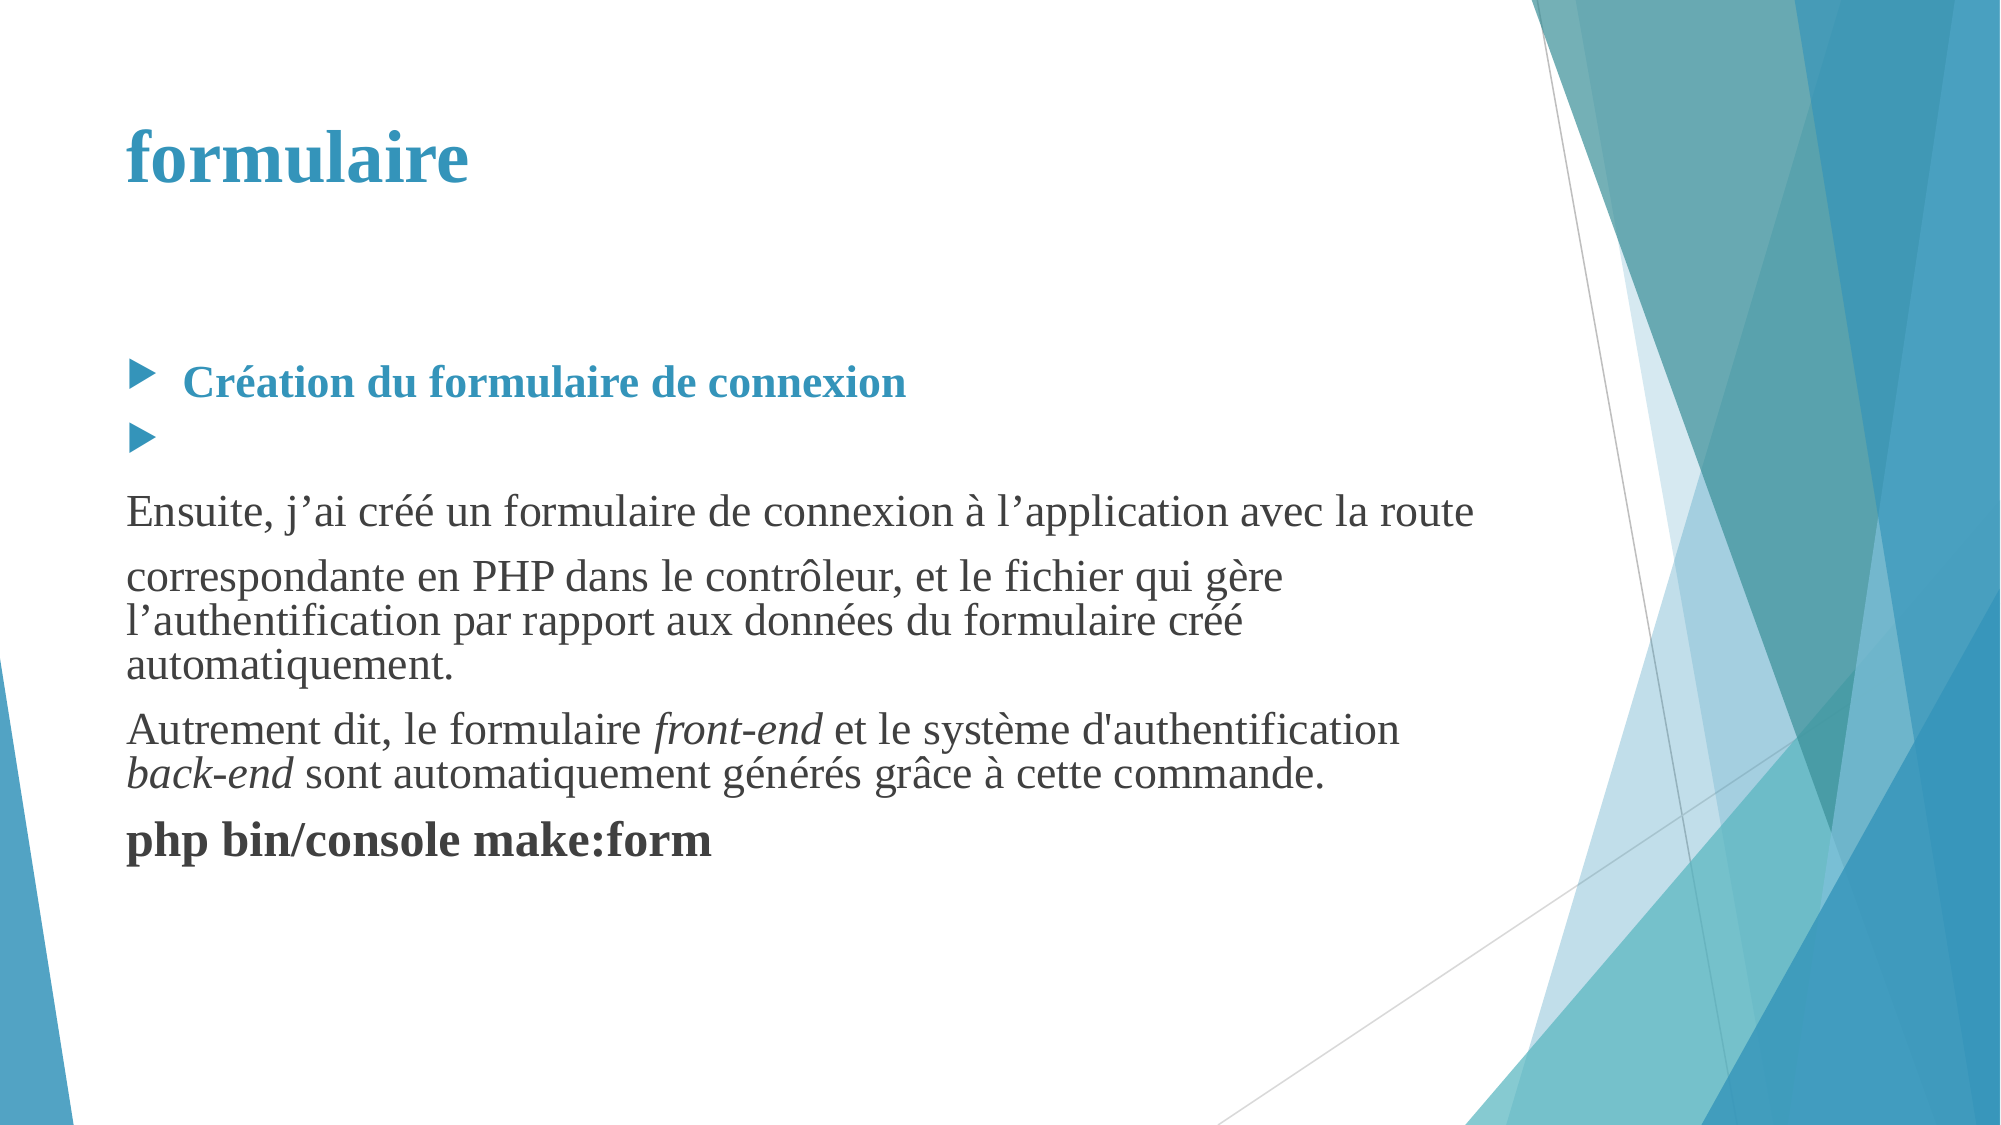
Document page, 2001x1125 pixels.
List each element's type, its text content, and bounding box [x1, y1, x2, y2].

list Création du formulaire de connexion Ensuite, j’ai créé un formulaire de connexion à l’application avec la route correspondante en PHP dans le contrôleur, et le fichier qui gère l’authentification par rapport aux données du formulaire créé automatiquement. Autrement dit, le formulaire front-end et le système d'authentification back-end sont automatiquement générés grâce à cette commande. php bin/console make:form [111, 354, 1522, 992]
title formulaire [111, 99, 1522, 317]
